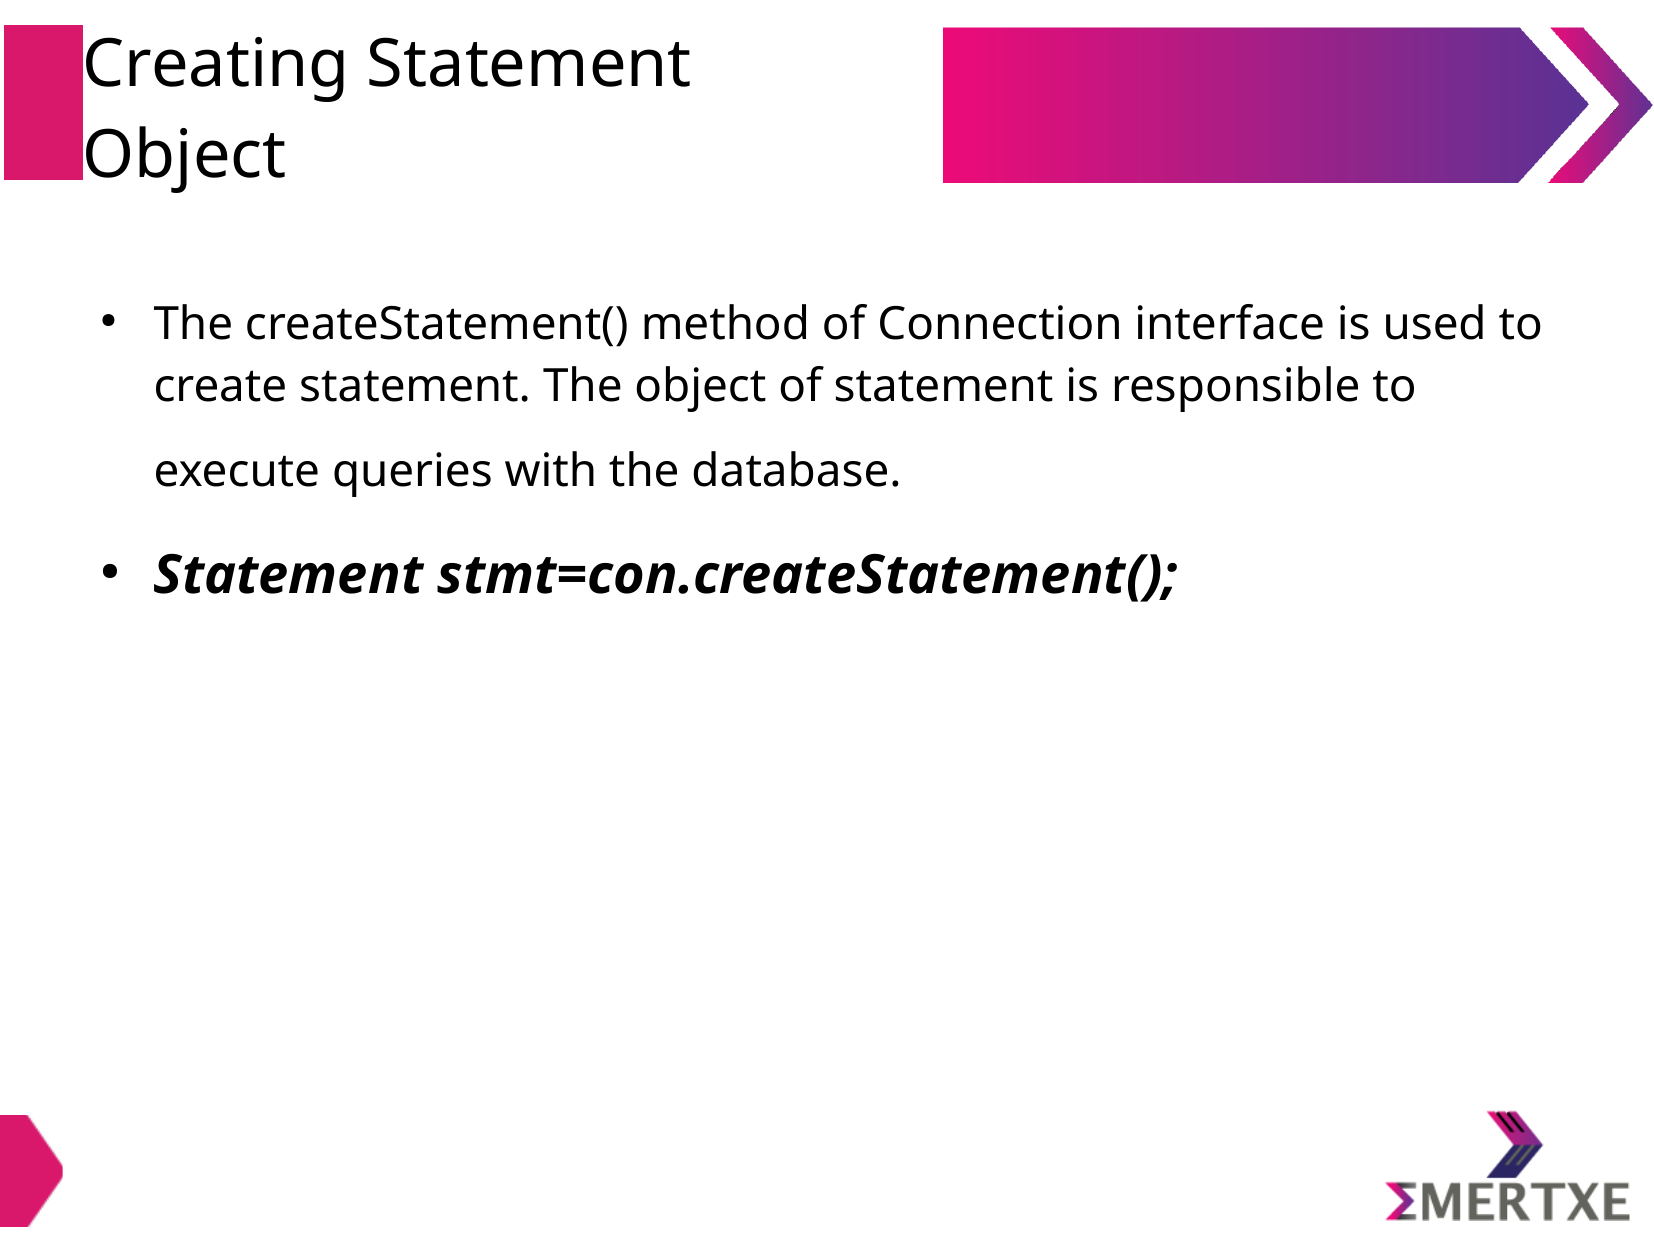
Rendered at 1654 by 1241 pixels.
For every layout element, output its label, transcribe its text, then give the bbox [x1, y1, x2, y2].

picture [1571, 27, 1653, 183]
title Creating Statement Object [82, 2, 1571, 210]
picture [1385, 1107, 1631, 1221]
list The createStatement() method of Connection interface is used to create statement. The object of statement is responsible to execute queries with the database. Statement stmt=con.createStatement(); [82, 290, 1571, 1010]
